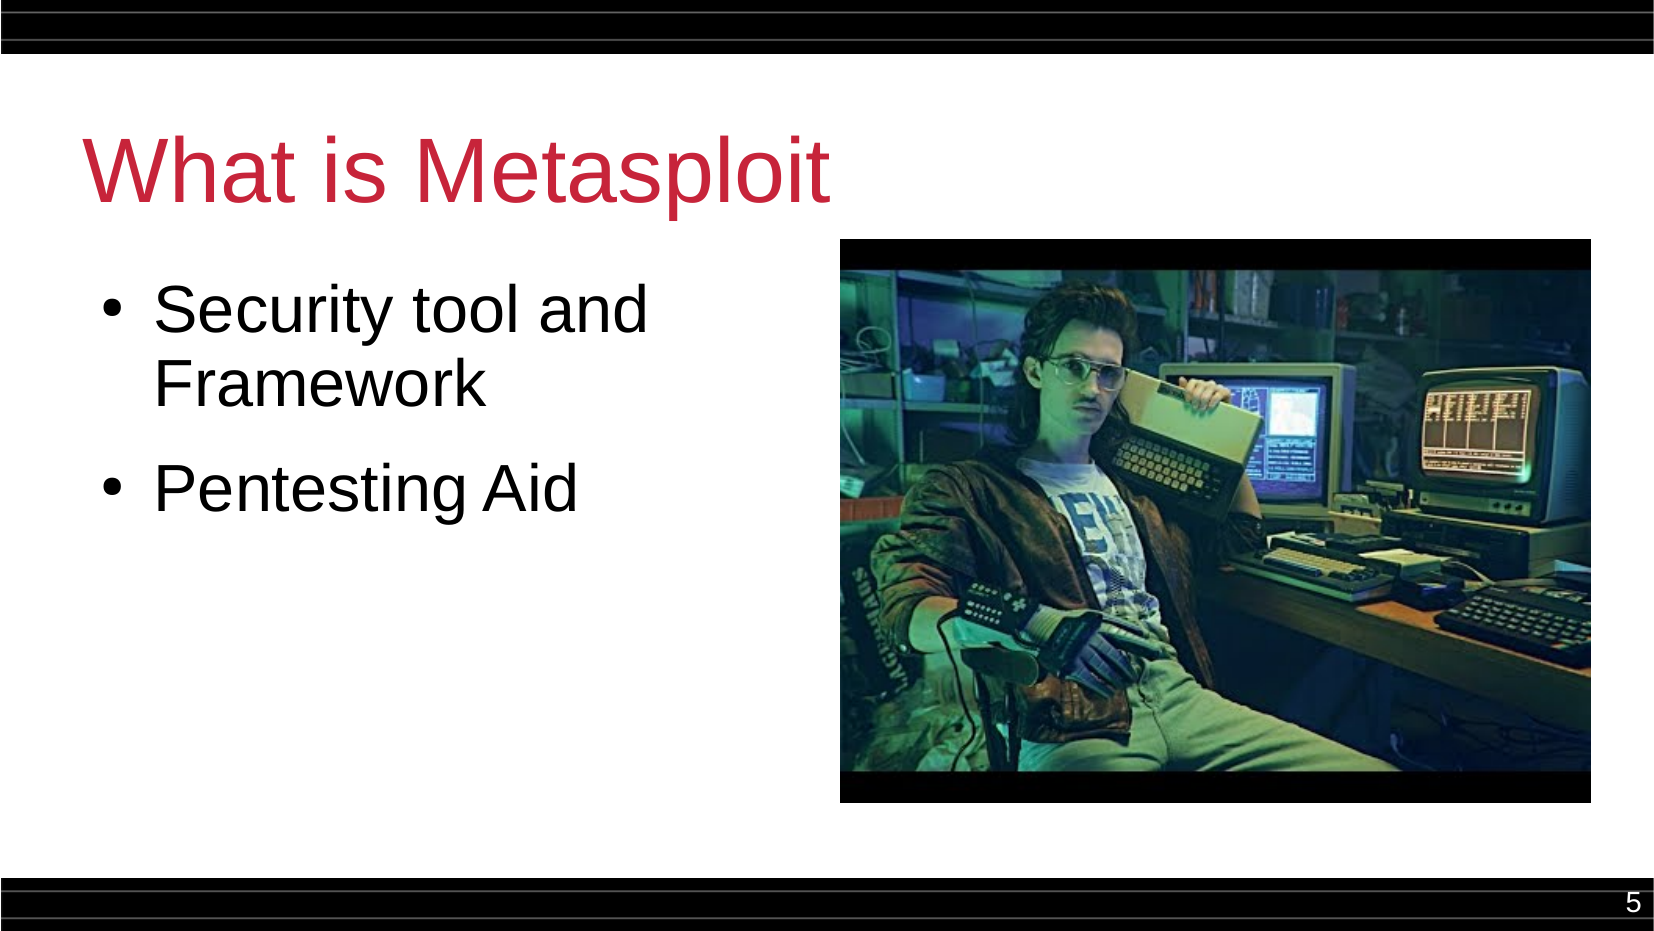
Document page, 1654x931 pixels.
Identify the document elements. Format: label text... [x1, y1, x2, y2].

picture [840, 239, 1591, 803]
picture [1, 878, 1654, 931]
title What is Metasploit [82, 92, 1571, 249]
picture [1, 0, 1654, 54]
list Security tool and Framework Pentesting Aid [82, 271, 811, 758]
